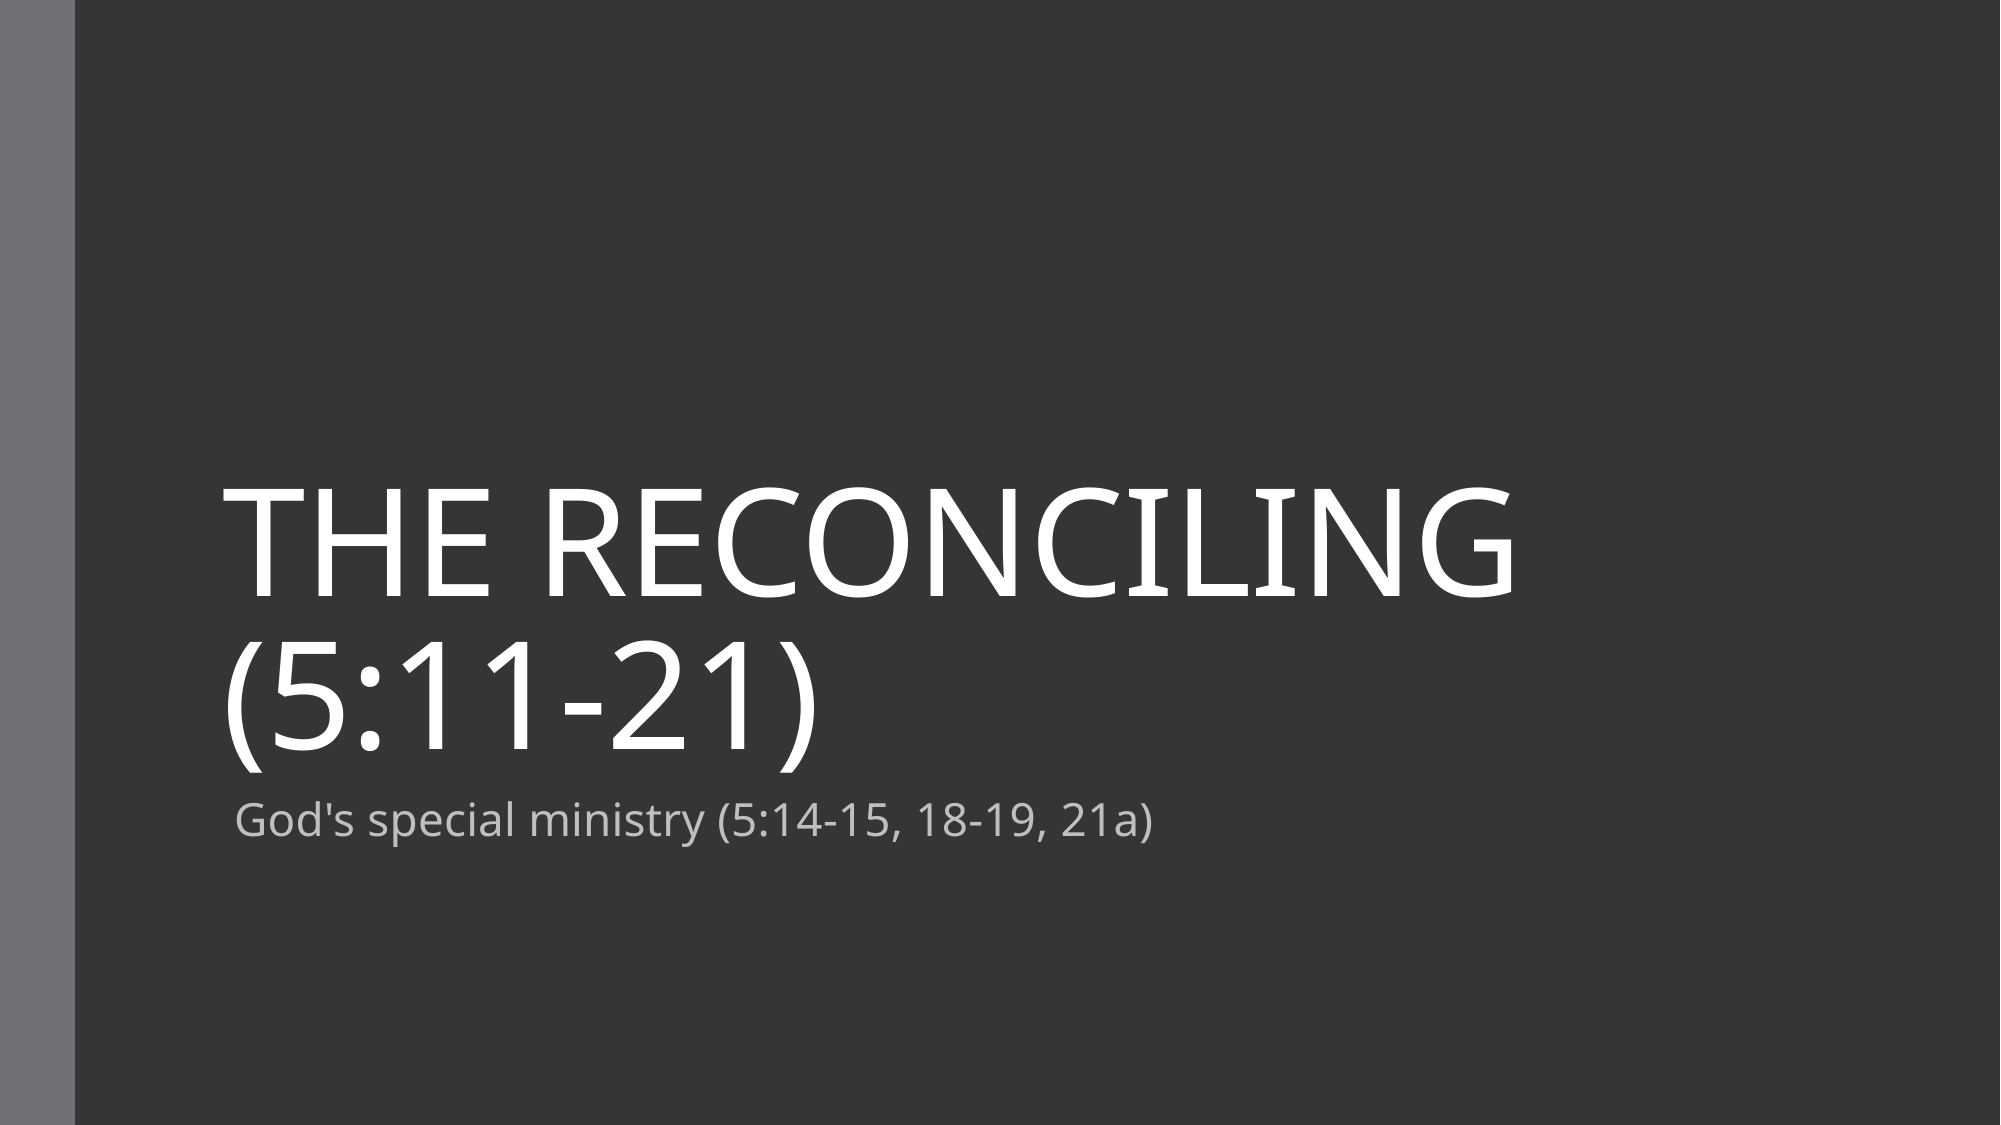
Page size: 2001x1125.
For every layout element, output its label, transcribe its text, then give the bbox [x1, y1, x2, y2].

subtitle God's special ministry (5:14-15, 18-19, 21a) [206, 787, 1752, 1066]
title THE RECONCILING (5:11-21) [206, 124, 1752, 787]
